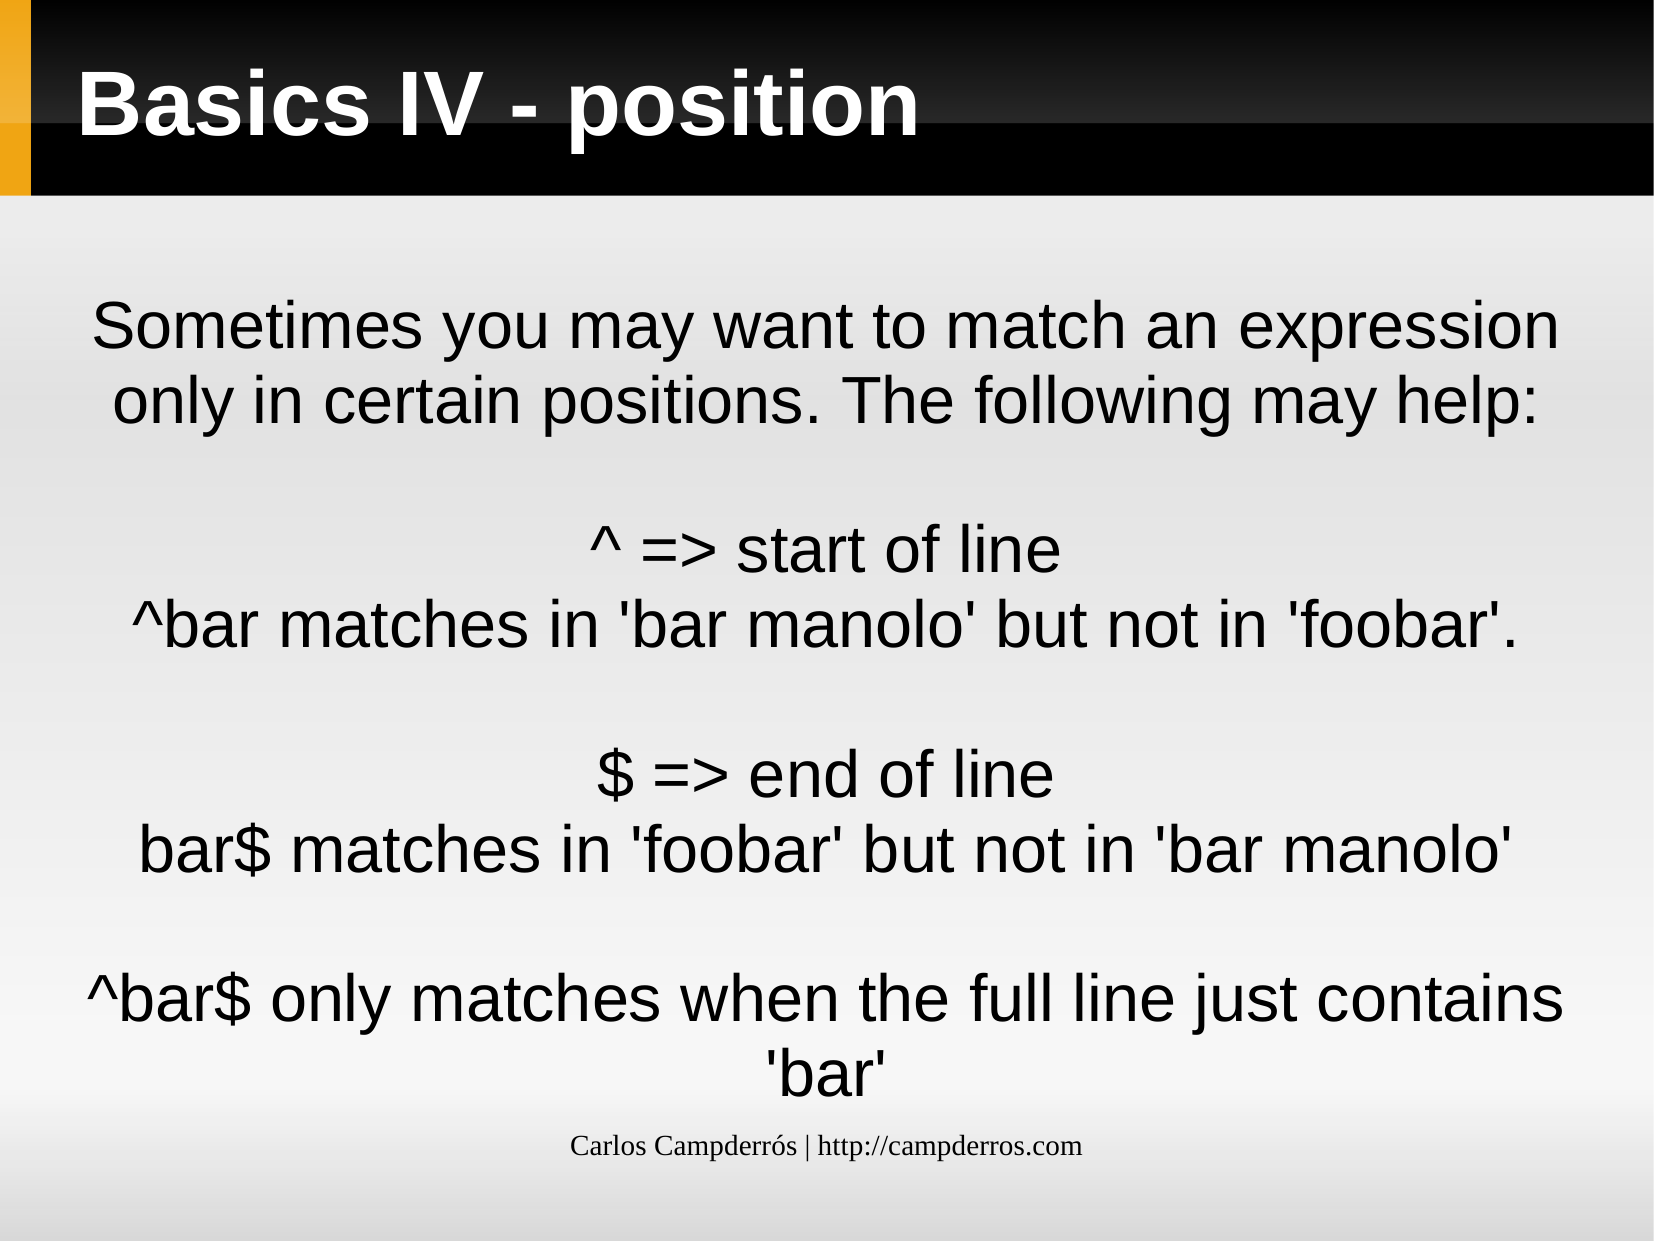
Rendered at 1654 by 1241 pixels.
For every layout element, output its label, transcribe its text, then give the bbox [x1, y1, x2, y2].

subtitle Sometimes you may want to match an expression only in certain positions. The following may help: ^ => start of line ^bar matches in 'bar manolo' but not in 'foobar'. $ => end of line bar$ matches in 'foobar' but not in 'bar manolo' ^bar$ only matches when the full line just contains 'bar' [82, 288, 1571, 1111]
title Basics IV - position [76, 7, 1565, 200]
picture [0, 0, 1654, 1241]
